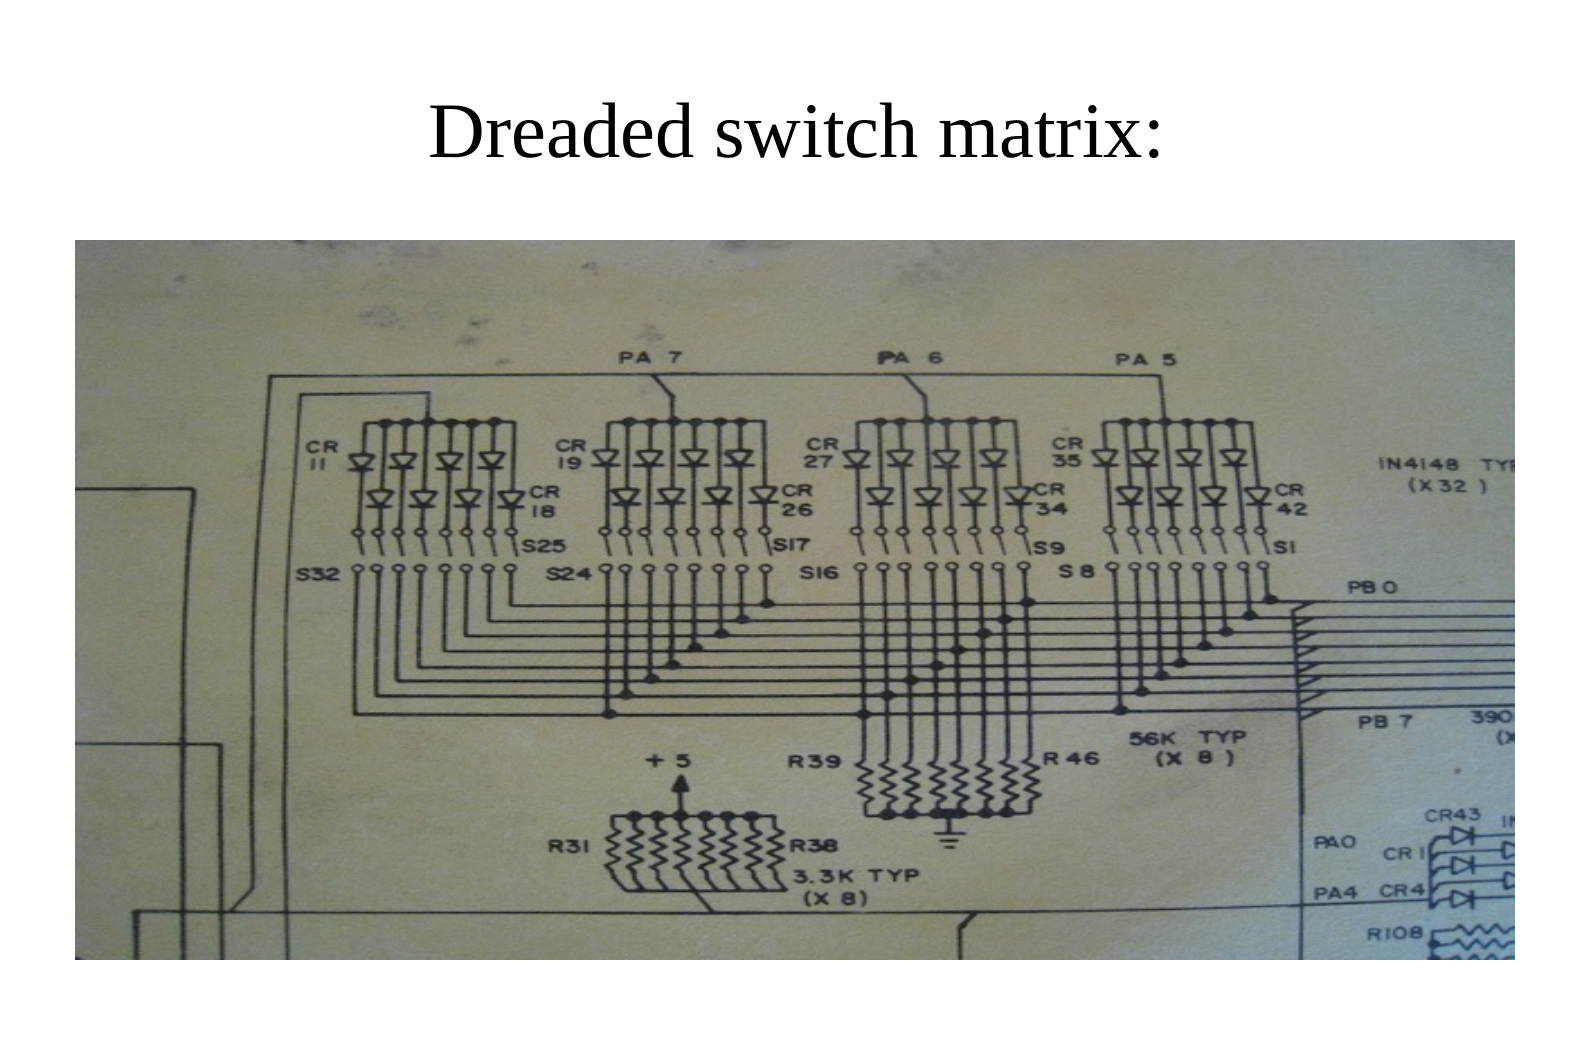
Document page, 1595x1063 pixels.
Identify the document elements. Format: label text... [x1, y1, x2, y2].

title Dreaded switch matrix: [79, 42, 1515, 220]
picture [75, 240, 1515, 960]
